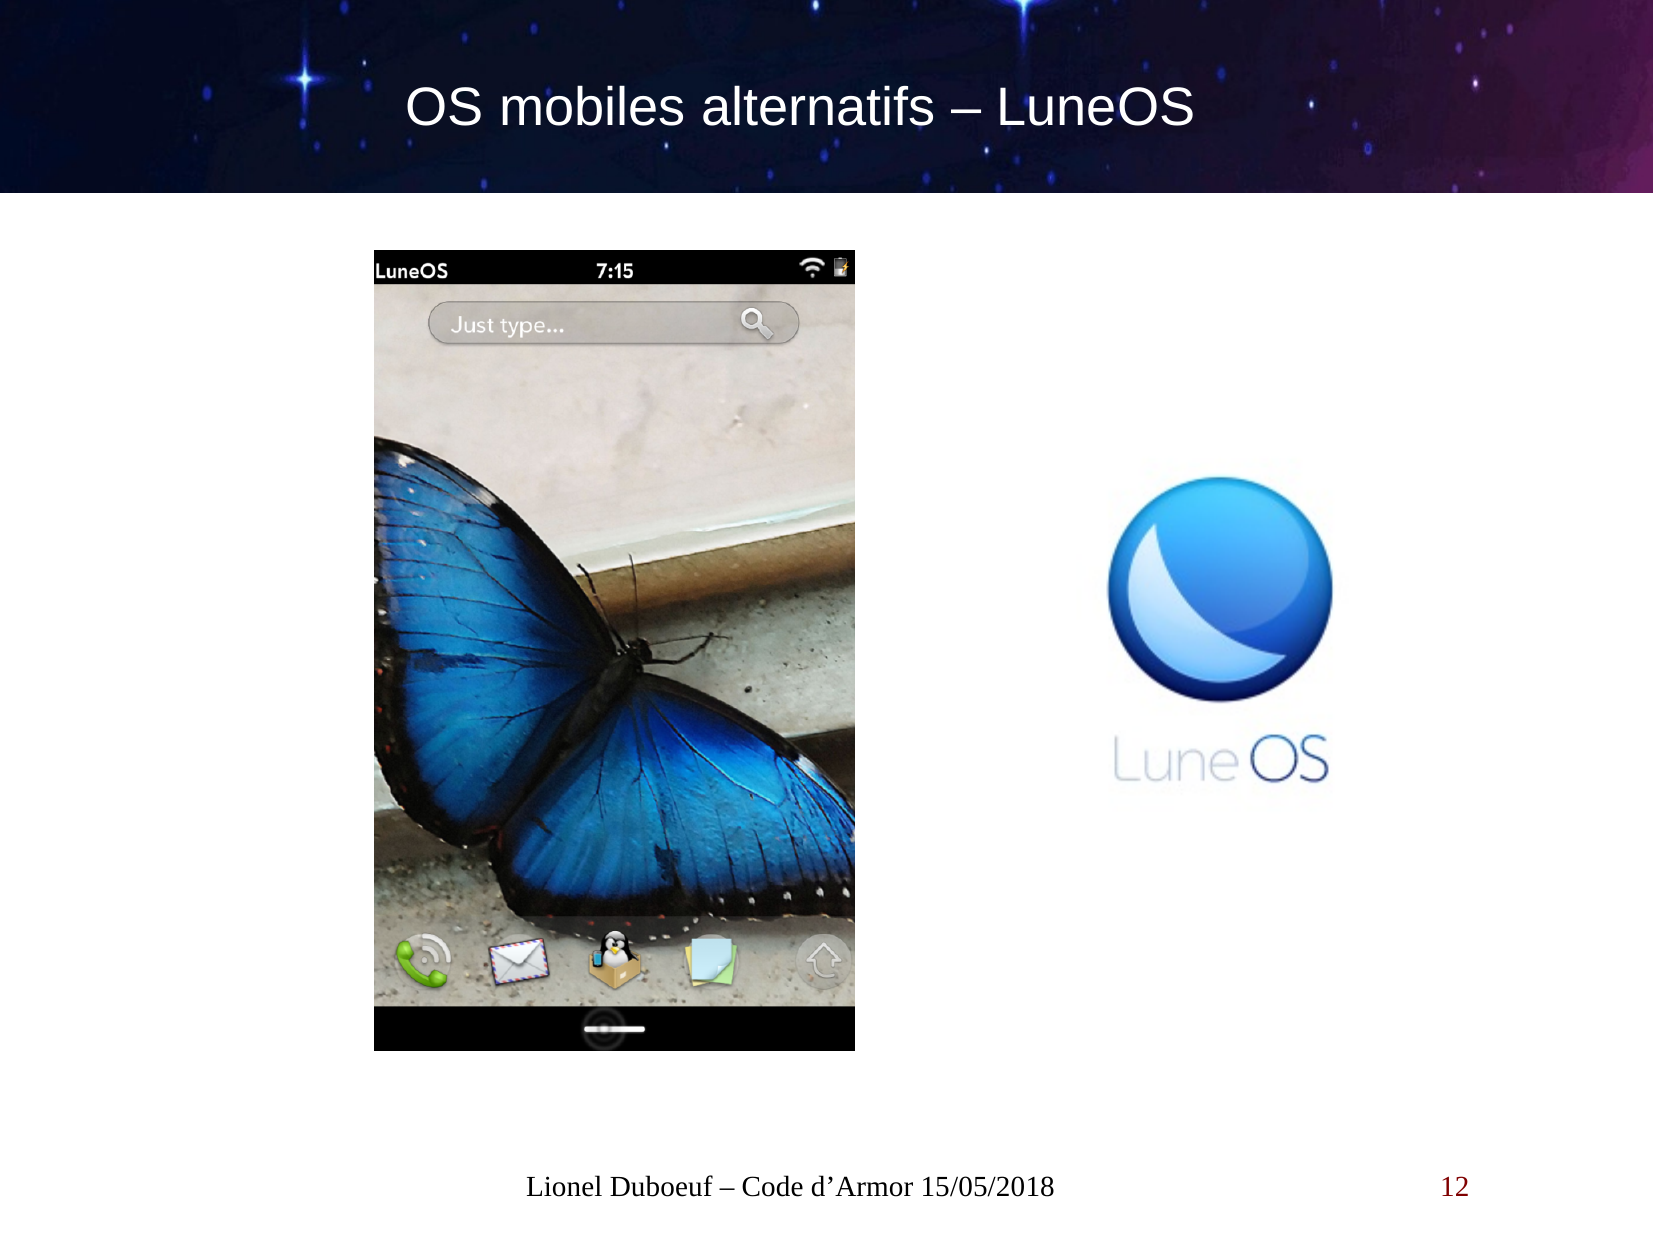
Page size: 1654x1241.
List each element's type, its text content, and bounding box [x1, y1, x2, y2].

picture [0, 0, 1653, 193]
picture [374, 250, 1620, 1051]
title OS mobiles alternatifs – LuneOS [57, 2, 1546, 211]
